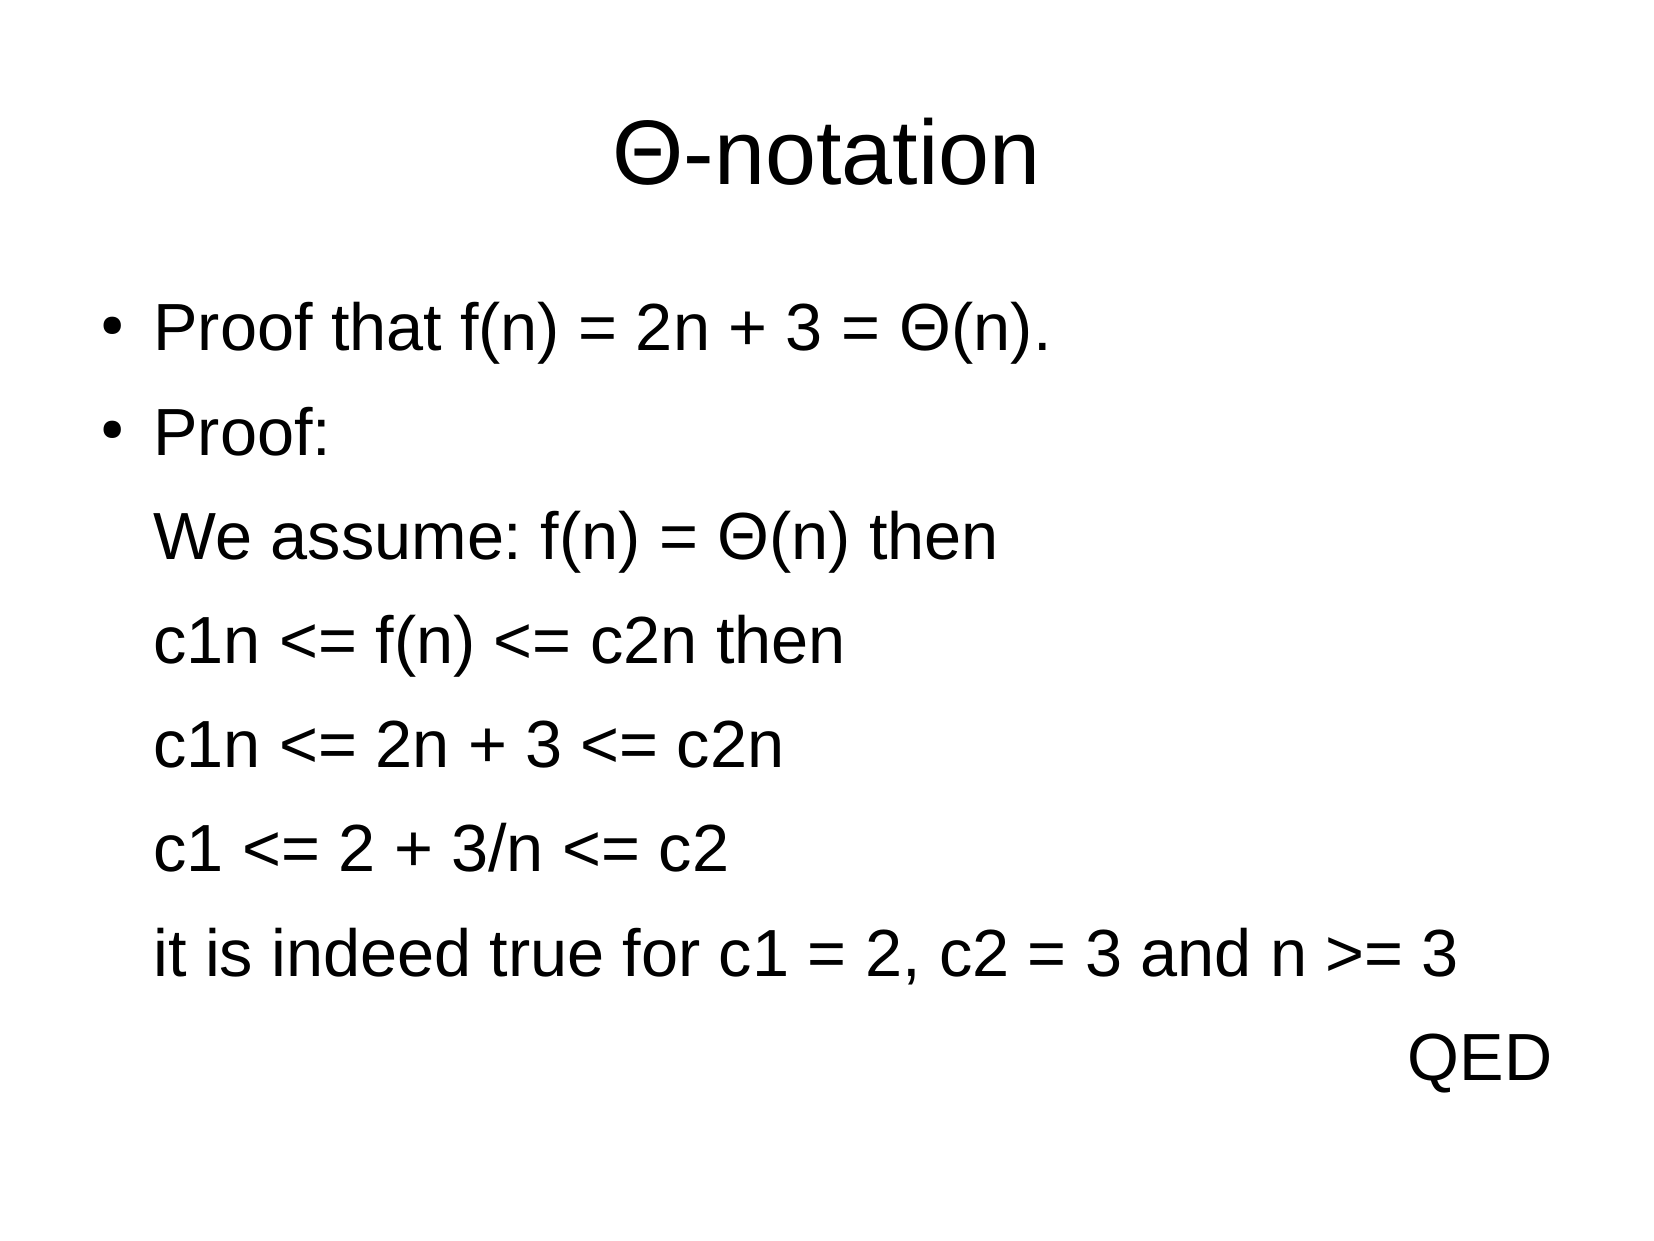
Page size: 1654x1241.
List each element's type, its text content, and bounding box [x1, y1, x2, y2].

list Proof that f(n) = 2n + 3 = Θ(n). Proof: We assume: f(n) = Θ(n) then c1n <= f(n) <= c2n then c1n <= 2n + 3 <= c2n c1 <= 2 + 3/n <= c2 it is indeed true for c1 = 2, c2 = 3 and n >= 3 QED [82, 290, 1571, 1109]
title Θ-notation [82, 49, 1571, 257]
